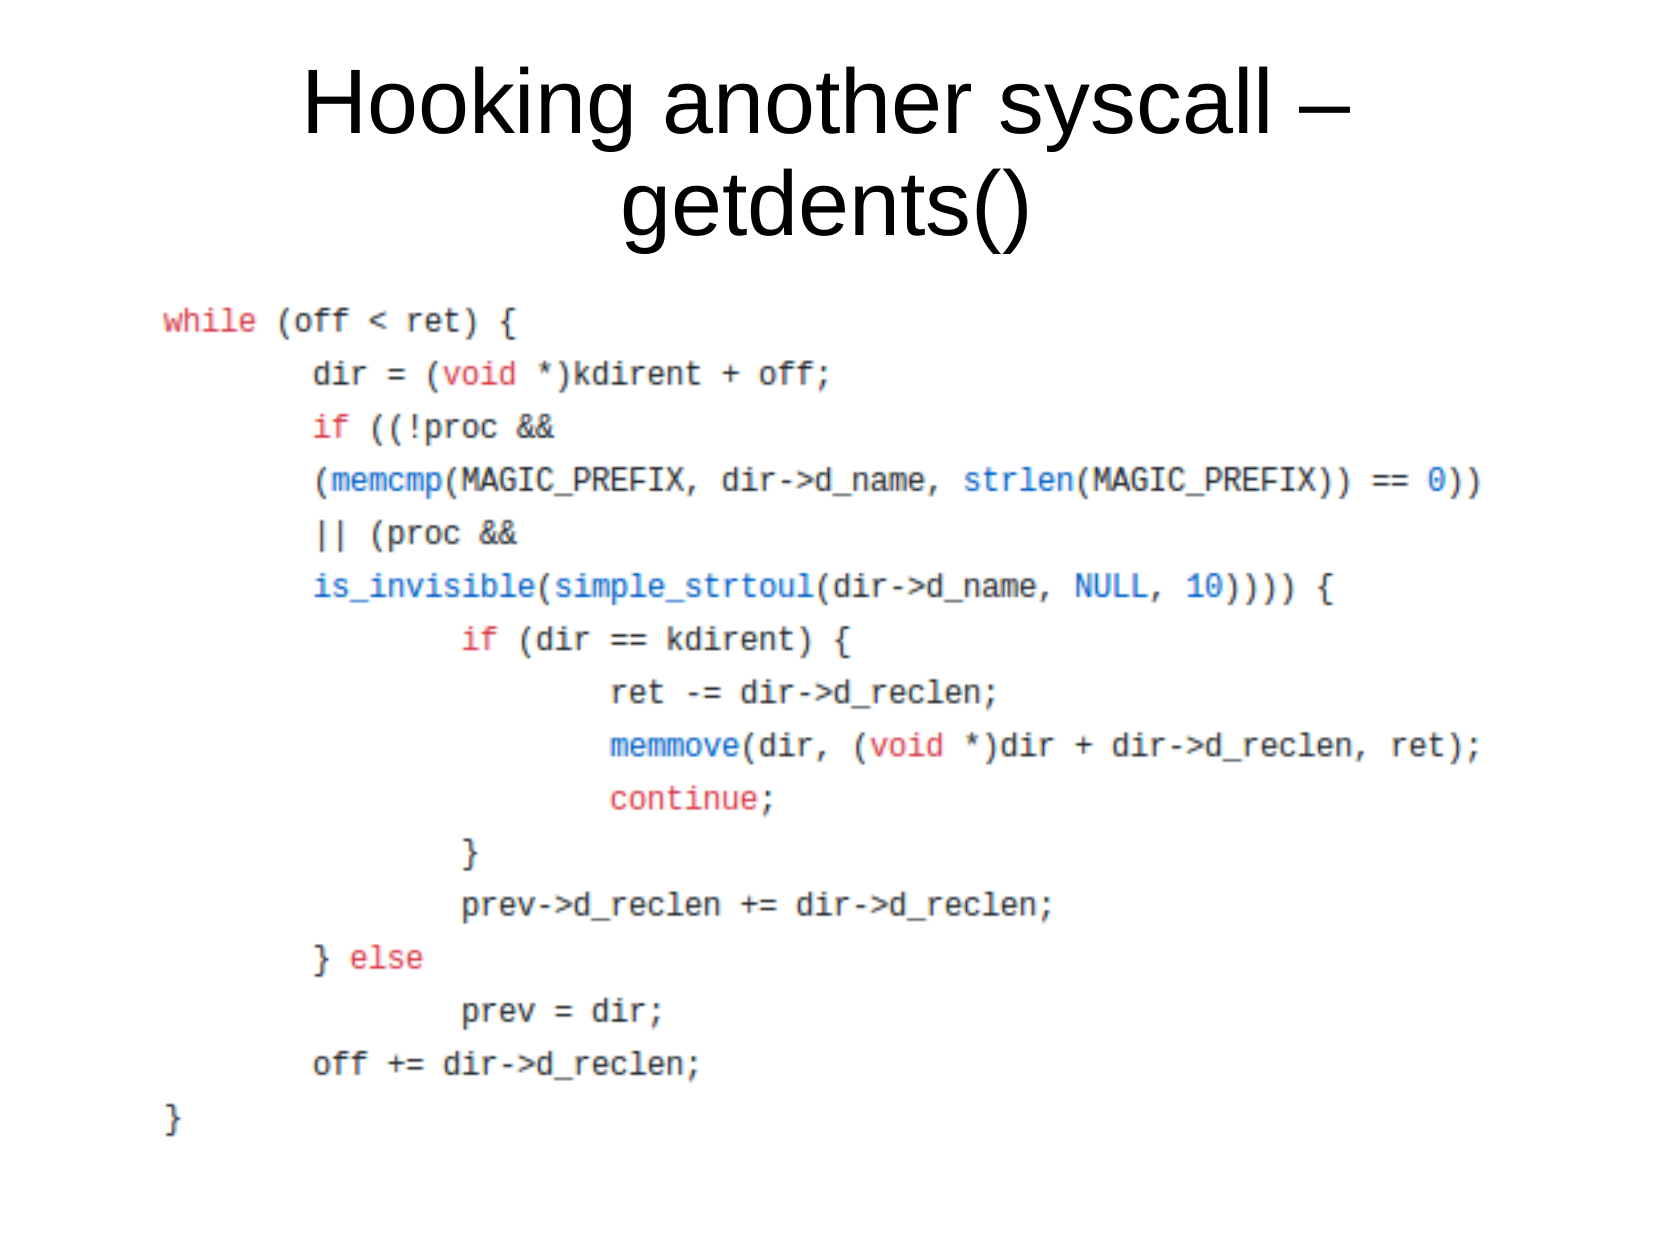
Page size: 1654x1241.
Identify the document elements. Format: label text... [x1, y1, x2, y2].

picture [146, 290, 1518, 1150]
title Hooking another syscall – getdents() [82, 49, 1571, 257]
